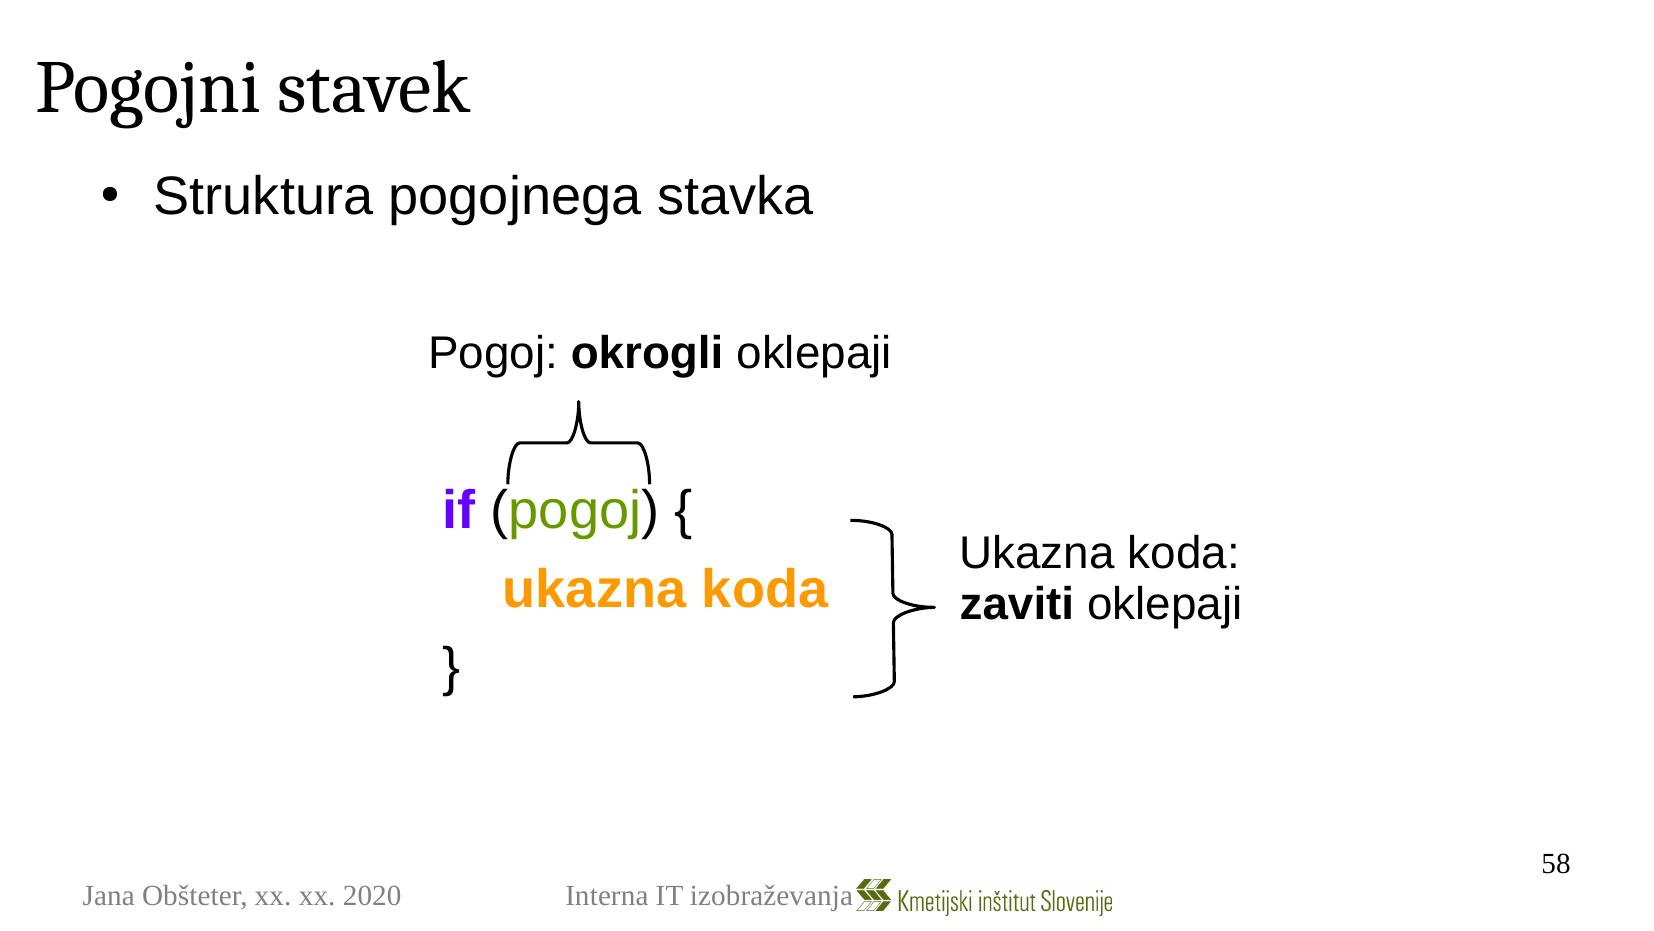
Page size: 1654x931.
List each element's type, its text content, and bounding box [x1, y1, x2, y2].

text_box Ukazna koda: zaviti oklepaji [944, 519, 1288, 688]
picture [856, 879, 1112, 916]
title Pogojni stavek [35, 21, 1524, 154]
text_box Pogoj: okrogli oklepaji [413, 319, 1182, 438]
list Struktura pogojnega stavka if (pogoj) { ukazna koda } [82, 165, 1642, 827]
